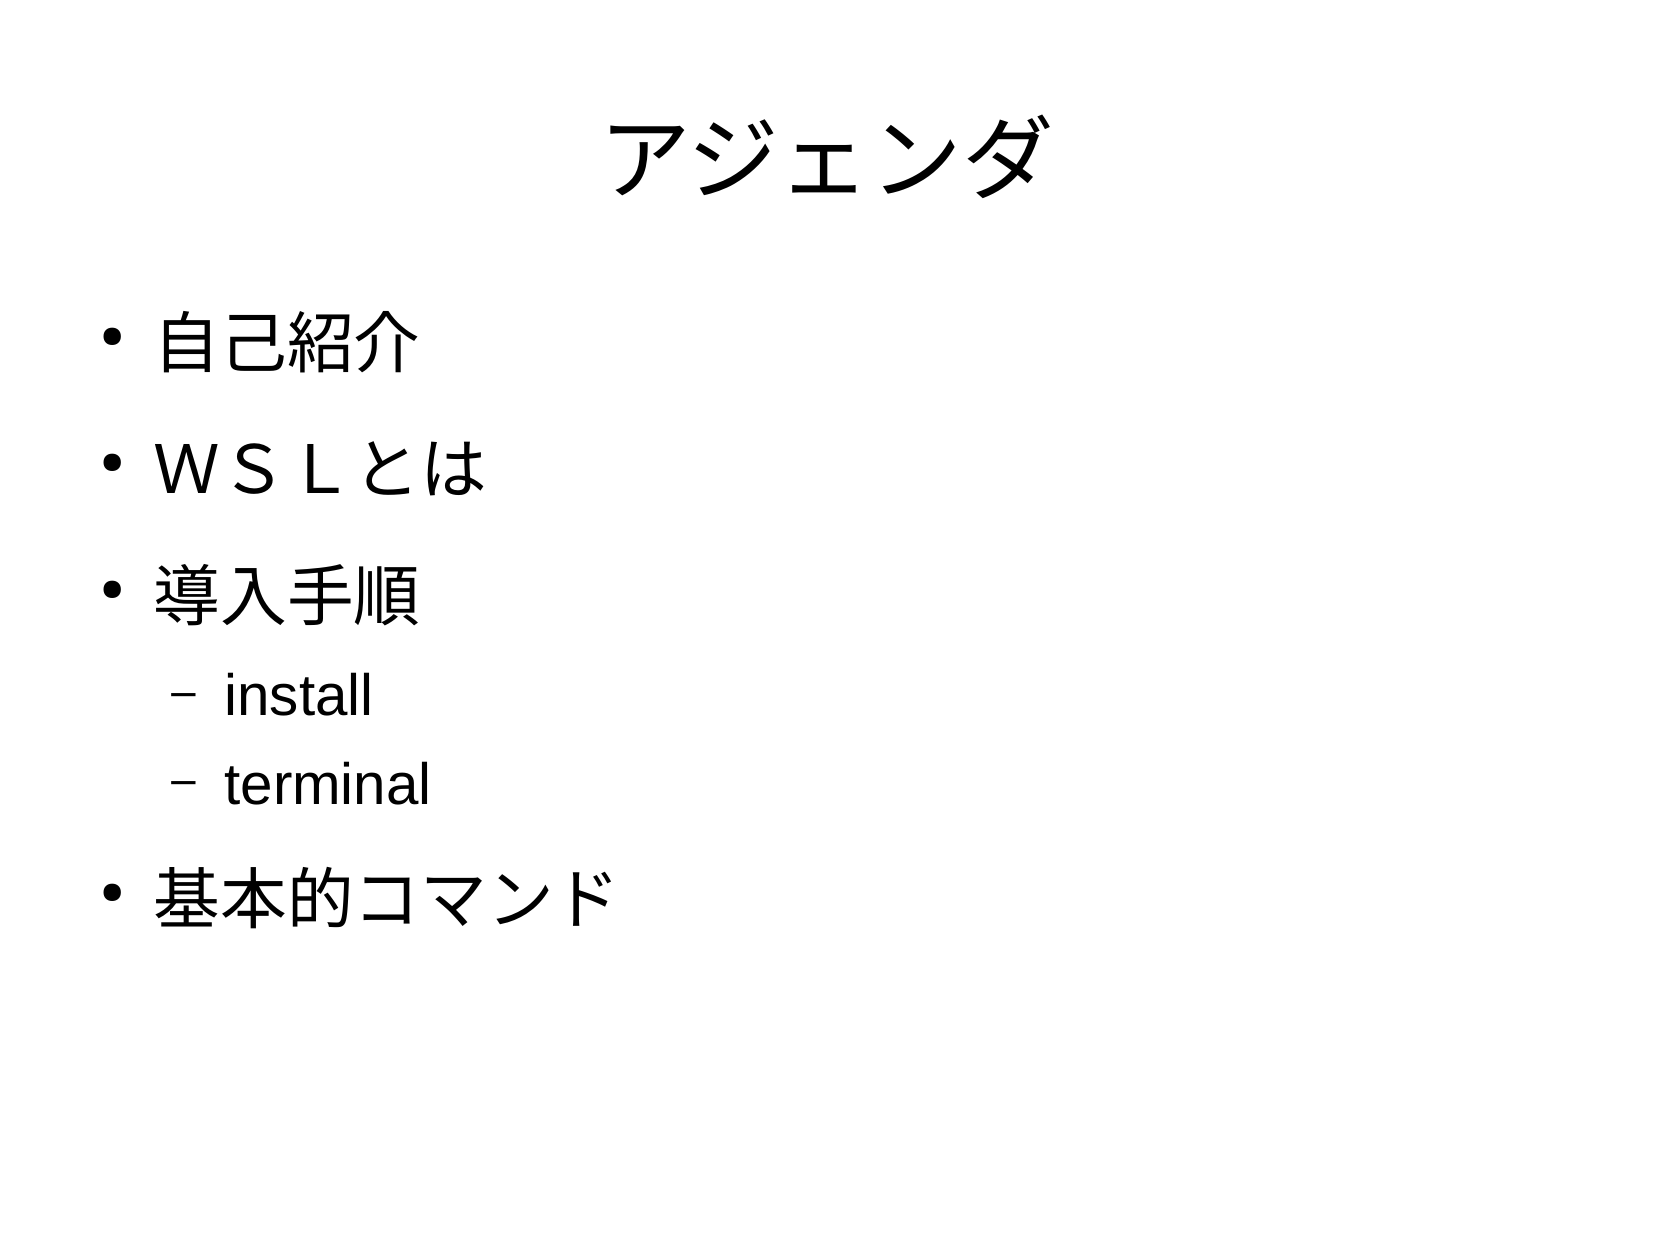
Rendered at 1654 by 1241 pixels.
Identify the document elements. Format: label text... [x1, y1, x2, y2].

title アジェンダ [82, 49, 1571, 257]
list 自己紹介 ＷＳＬとは 導入手順 install terminal 基本的コマンド [82, 290, 1571, 1010]
